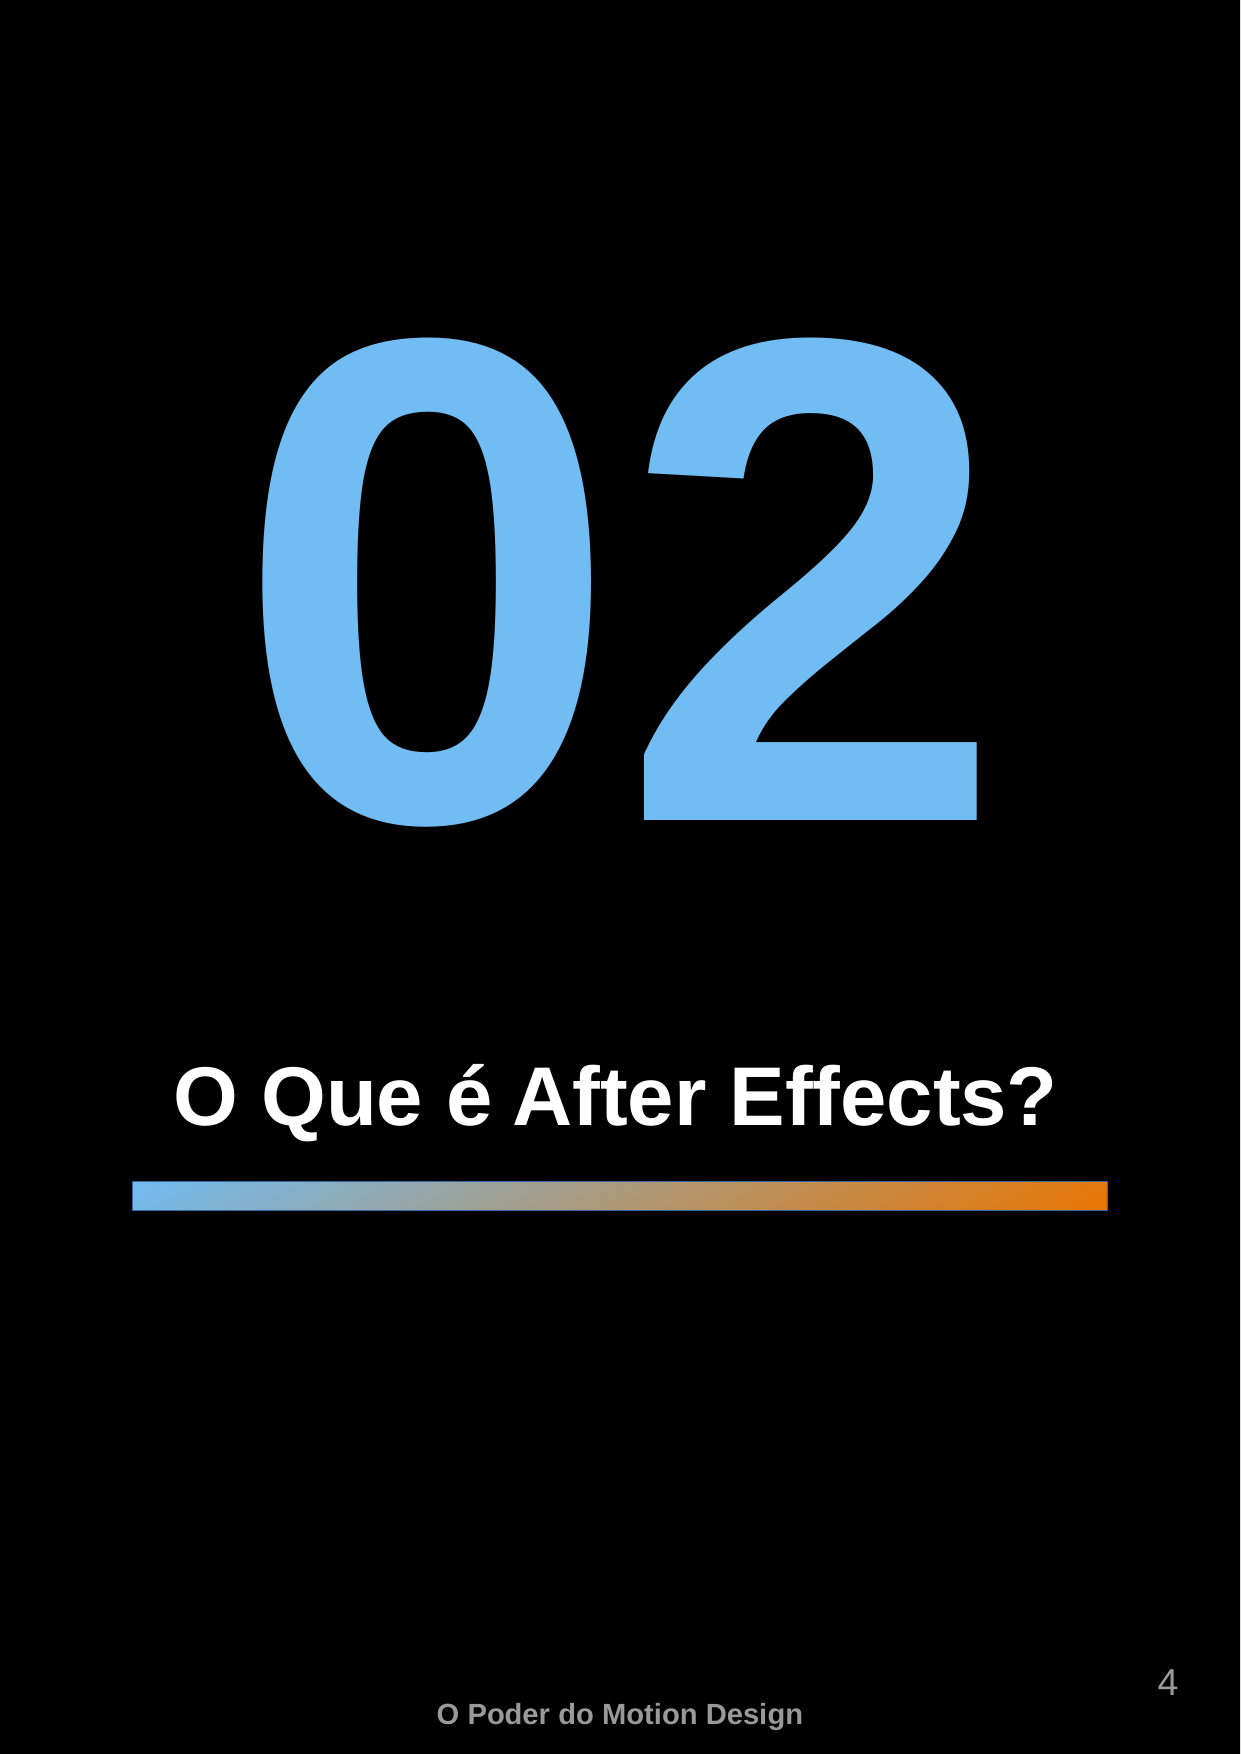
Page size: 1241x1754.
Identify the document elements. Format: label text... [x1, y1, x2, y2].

text_box O Poder do Motion Design [421, 1690, 819, 1739]
text_box [0, 0, 1241, 1754]
text_box O Que é After Effects? [158, 1042, 1082, 1170]
text_box 02 [221, 187, 1020, 975]
text_box 4 [1142, 1653, 1194, 1711]
